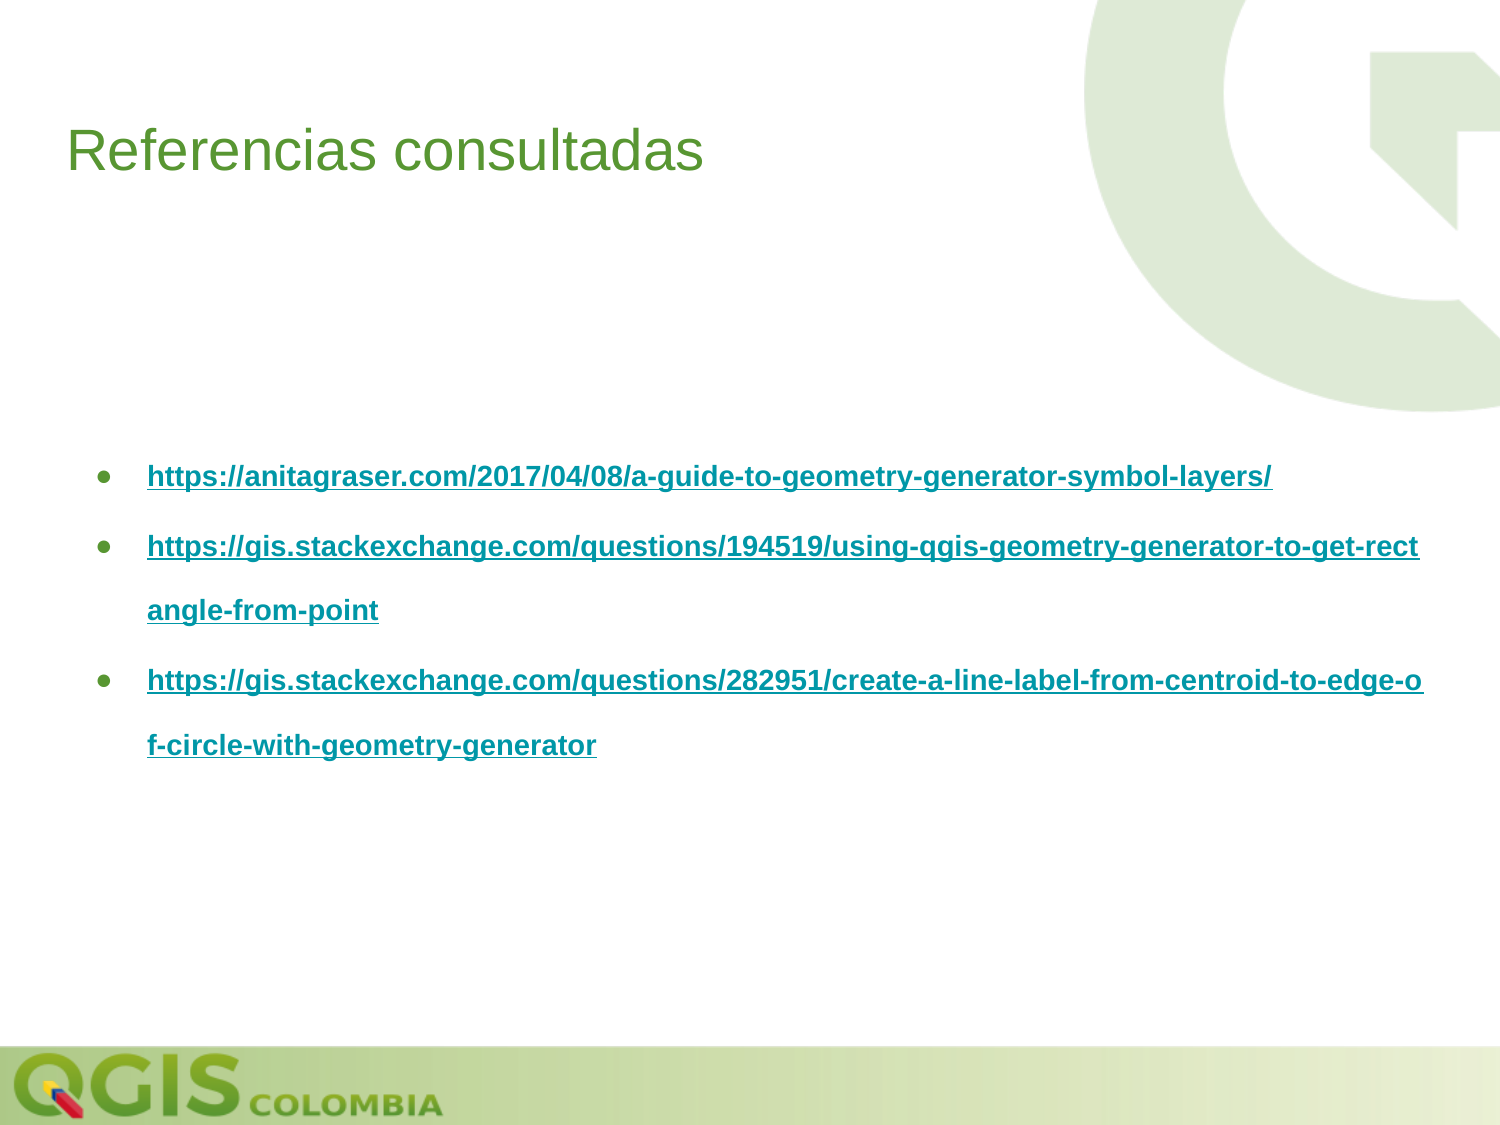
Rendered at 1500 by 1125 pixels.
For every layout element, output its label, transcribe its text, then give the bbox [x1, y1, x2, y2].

picture [0, 0, 1500, 1125]
title Referencias consultadas [51, 97, 1449, 223]
list https://anitagraser.com/2017/04/08/a-guide-to-geometry-generator-symbol-layers/ https://gis.stackexchange.com/questions/194519/using-qgis-geometry-generator-to-get-rectangle-from-point https://gis.stackexchange.com/questions/282951/create-a-line-label-from-centroid-to-edge-of-circle-with-geometry-generator [57, 407, 1443, 748]
